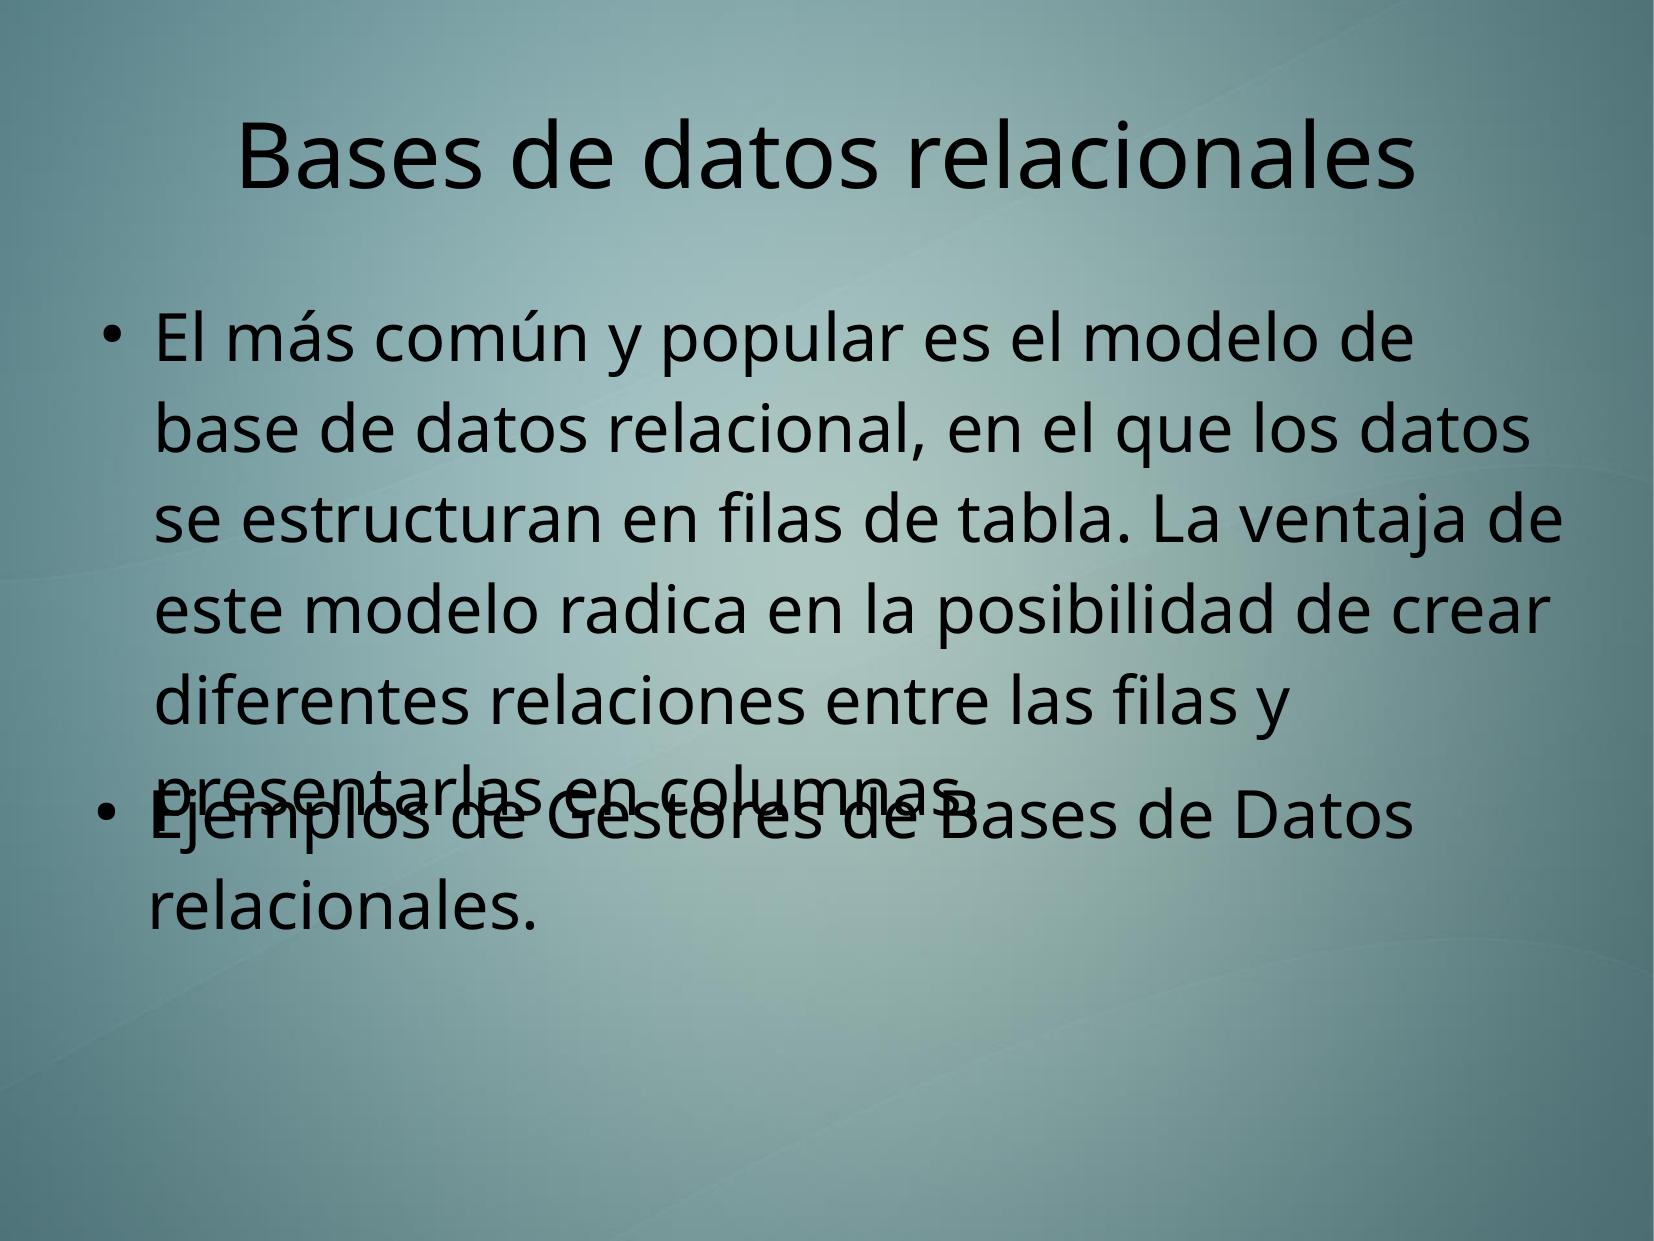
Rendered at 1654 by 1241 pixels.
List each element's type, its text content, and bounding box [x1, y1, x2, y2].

list Ejemplos de Gestores de Bases de Datos relacionales. [76, 767, 1565, 1111]
title Bases de datos relacionales [82, 49, 1571, 257]
picture [0, 0, 1654, 1241]
list El más común y popular es el modelo de base de datos relacional, en el que los datos se estructuran en filas de tabla. La ventaja de este modelo radica en la posibilidad de crear diferentes relaciones entre las filas y presentarlas en columnas. [82, 290, 1571, 739]
